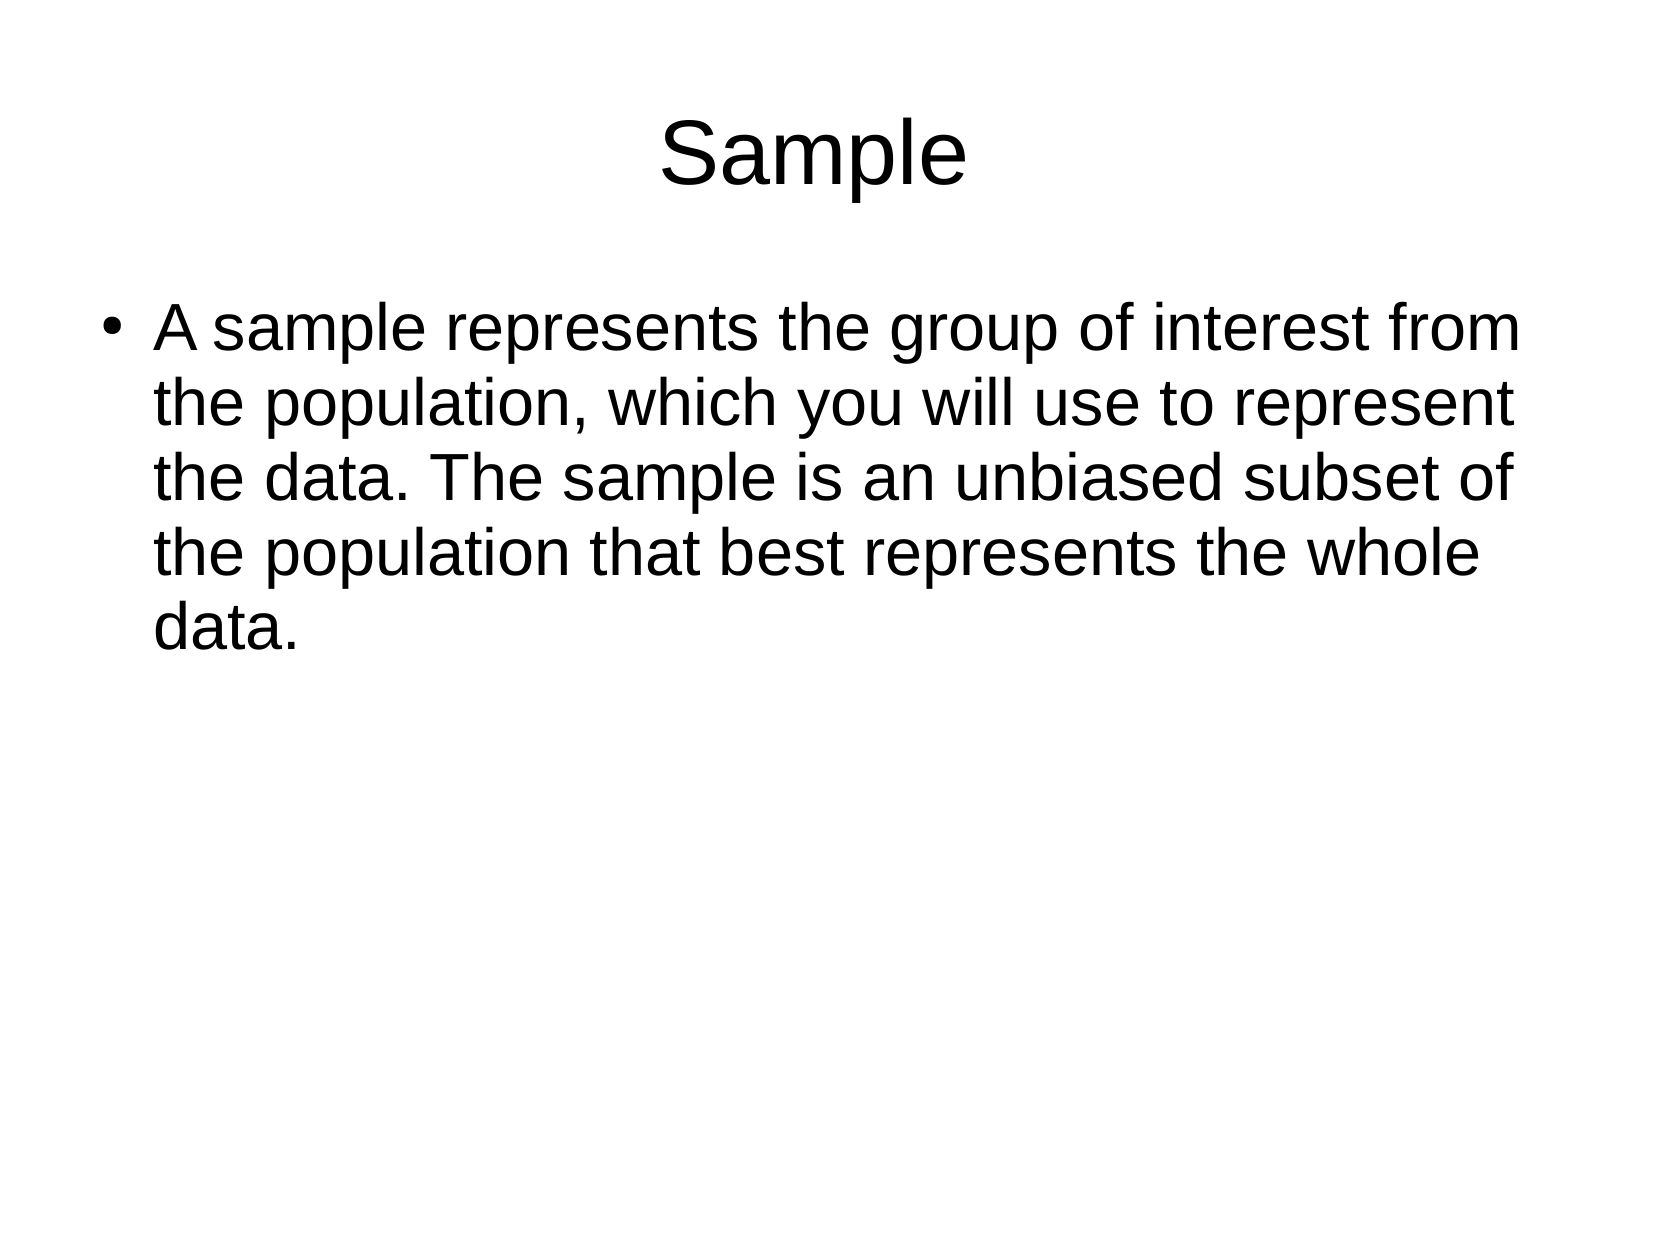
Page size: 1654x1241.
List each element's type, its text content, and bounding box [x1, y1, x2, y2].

list A sample represents the group of interest from the population, which you will use to represent the data. The sample is an unbiased subset of the population that best represents the whole data. [82, 290, 1571, 1010]
title Sample [82, 49, 1571, 257]
